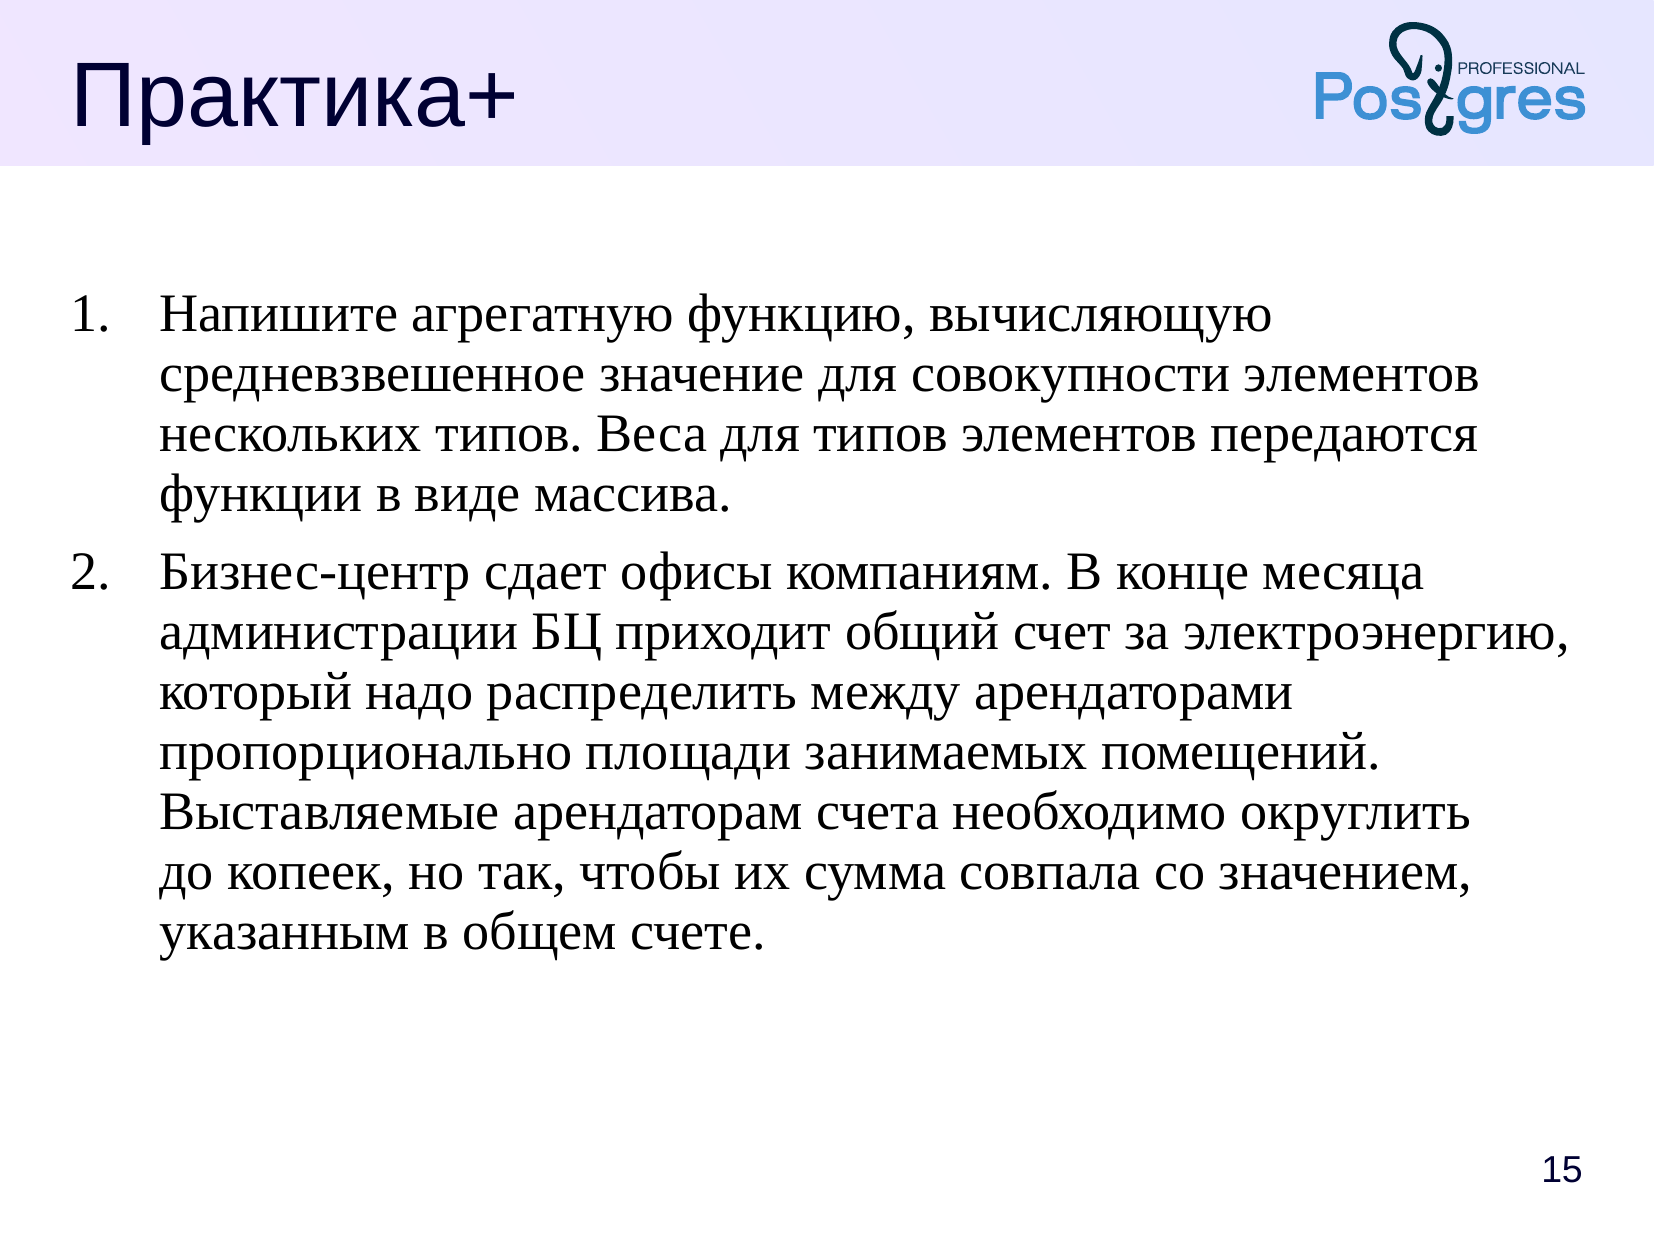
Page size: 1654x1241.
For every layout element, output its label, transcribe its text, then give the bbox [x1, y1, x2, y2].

list Напишите агрегатную функцию, вычисляющую средневзвешенное значение для совокупности элементов нескольких типов. Веса для типов элементов передаются функции в виде массива. Бизнес-центр сдает офисы компаниям. В конце месяца администрации БЦ приходит общий счет за электроэнергию, который надо распределить между арендаторами пропорционально площади занимаемых помещений. Выставляемые арендаторам счета необходимо округлить до копеек, но так, чтобы их сумма совпала со значением, указанным в общем счете. [70, 283, 1583, 1134]
title Практика+ [70, 43, 1241, 147]
